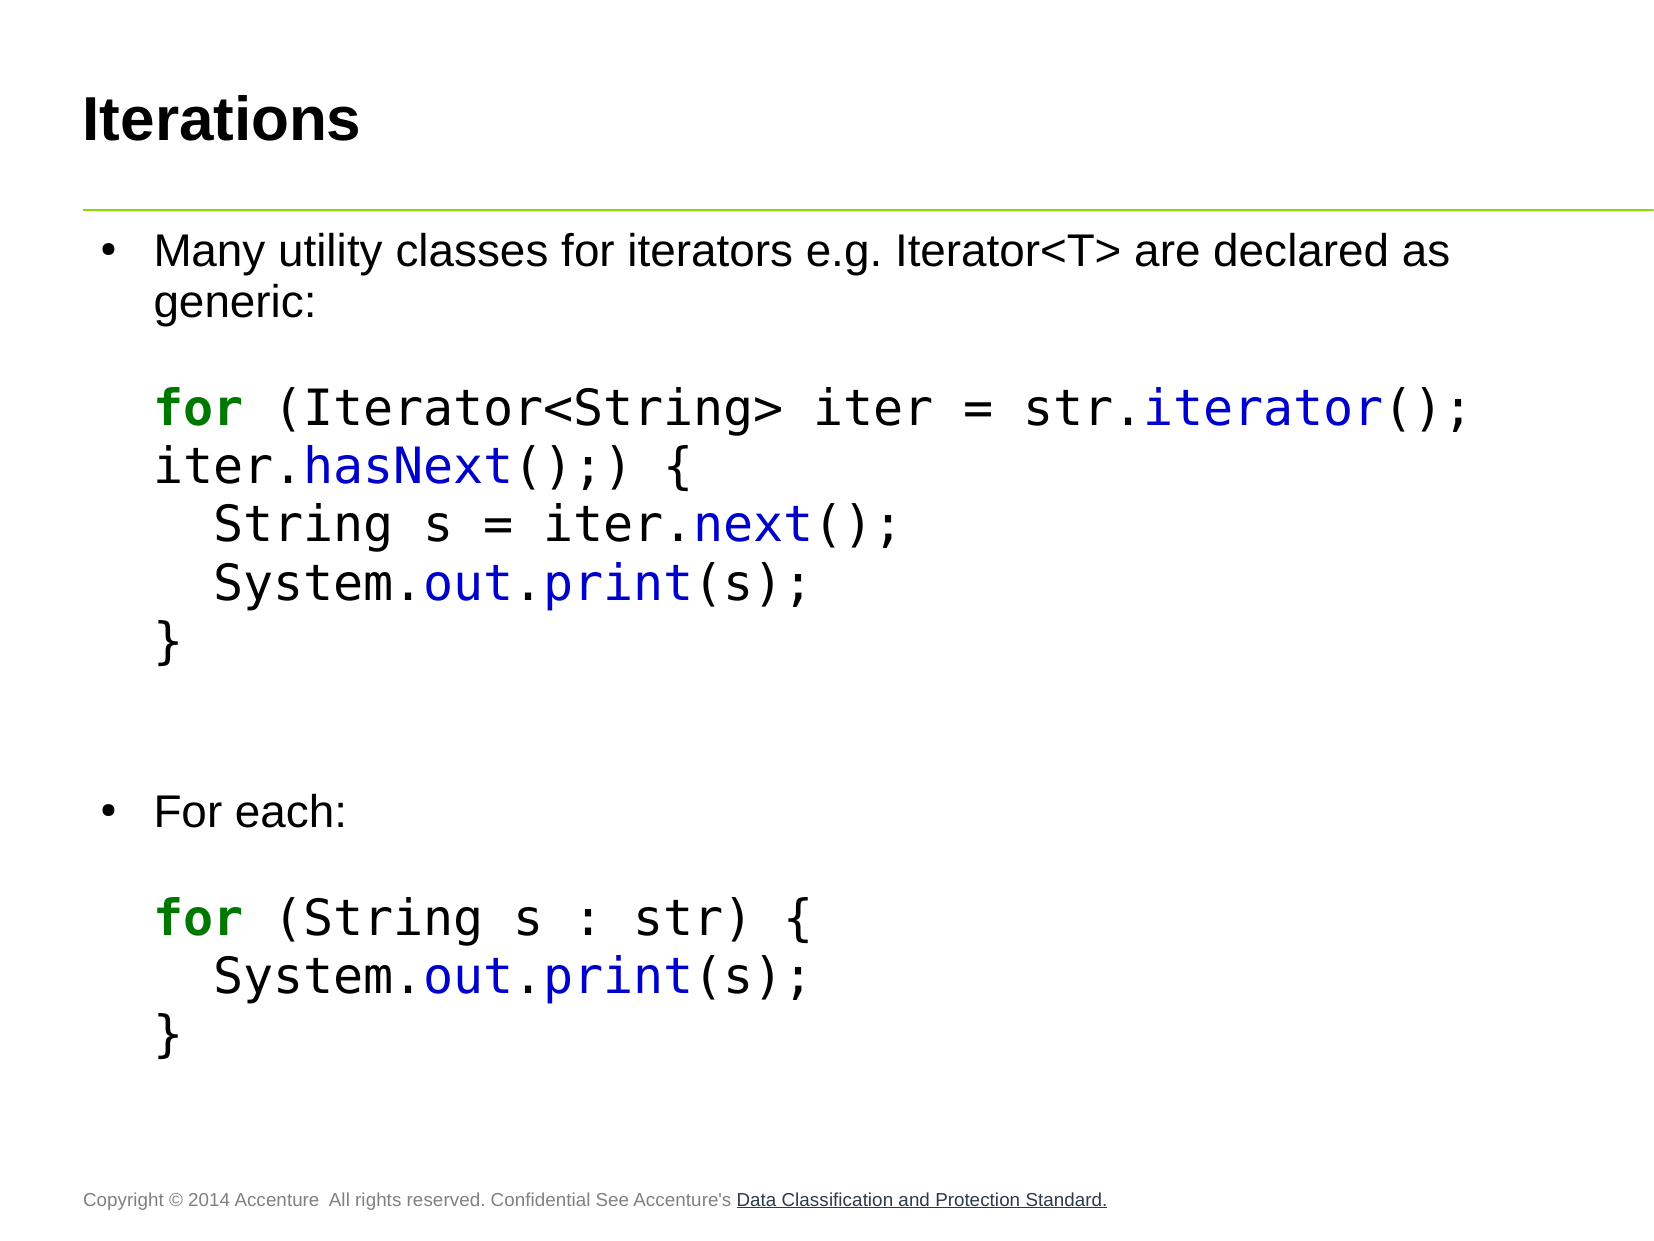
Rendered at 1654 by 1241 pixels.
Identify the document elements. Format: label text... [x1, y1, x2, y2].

list Many utility classes for iterators e.g. Iterator<T> are declared as generic: for (Iterator<String> iter = str.iterator(); iter.hasNext();) { String s = iter.next(); System.out.print(s); } For each: for (String s : str) { System.out.print(s); } [82, 225, 1538, 1186]
title Iterations [82, 49, 1571, 189]
